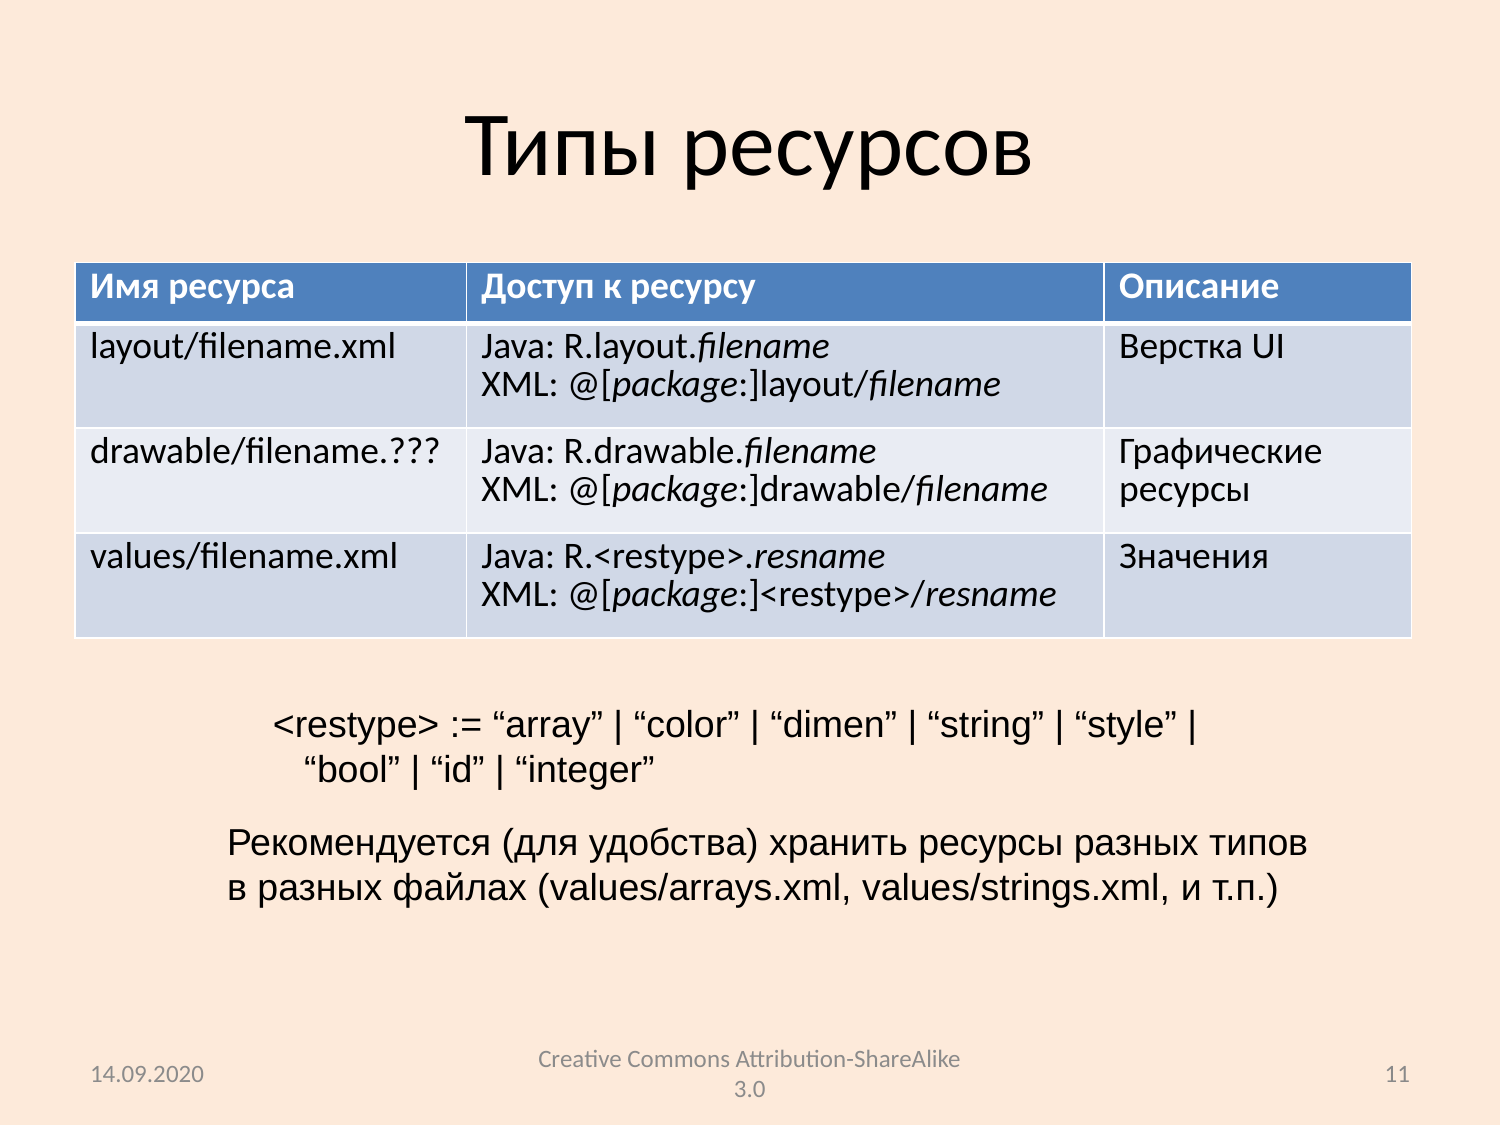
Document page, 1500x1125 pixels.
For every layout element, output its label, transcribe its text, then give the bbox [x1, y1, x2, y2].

footer Creative Commons Attribution-ShareAlike 3.0 [512, 1042, 988, 1103]
table_cell Графические ресурсы [1105, 429, 1411, 532]
table_header Описание [1105, 263, 1411, 321]
table_cell drawable/filename.??? [76, 429, 466, 532]
table_header Имя ресурса [76, 263, 466, 321]
text_box <restype> := “array” | “color” | “dimen” | “string” | “style” | “bool” | “id” | “integer” [258, 692, 1213, 798]
slide_number <number> [1074, 1042, 1425, 1103]
table_cell Java: R.drawable.filename XML: @[package:]drawable/filename [467, 429, 1103, 532]
table_cell Java: R.layout.filename XML: @[package:]layout/filename [467, 326, 1103, 427]
table_cell Верстка UI [1105, 326, 1411, 427]
table_cell values/filename.xml [76, 534, 466, 637]
text_box Рекомендуется (для удобства) хранить ресурсы разных типов в разных файлах (values/arrays.xml, values/strings.xml, и т.п.) [212, 810, 1325, 916]
table_cell Значения [1105, 534, 1411, 637]
title Типы ресурсов [75, 45, 1425, 233]
table_cell Java: R.<restype>.resname XML: @[package:]<restype>/resname [467, 534, 1103, 637]
table_header Доступ к ресурсу [467, 263, 1103, 321]
table_cell layout/filename.xml [76, 326, 466, 427]
